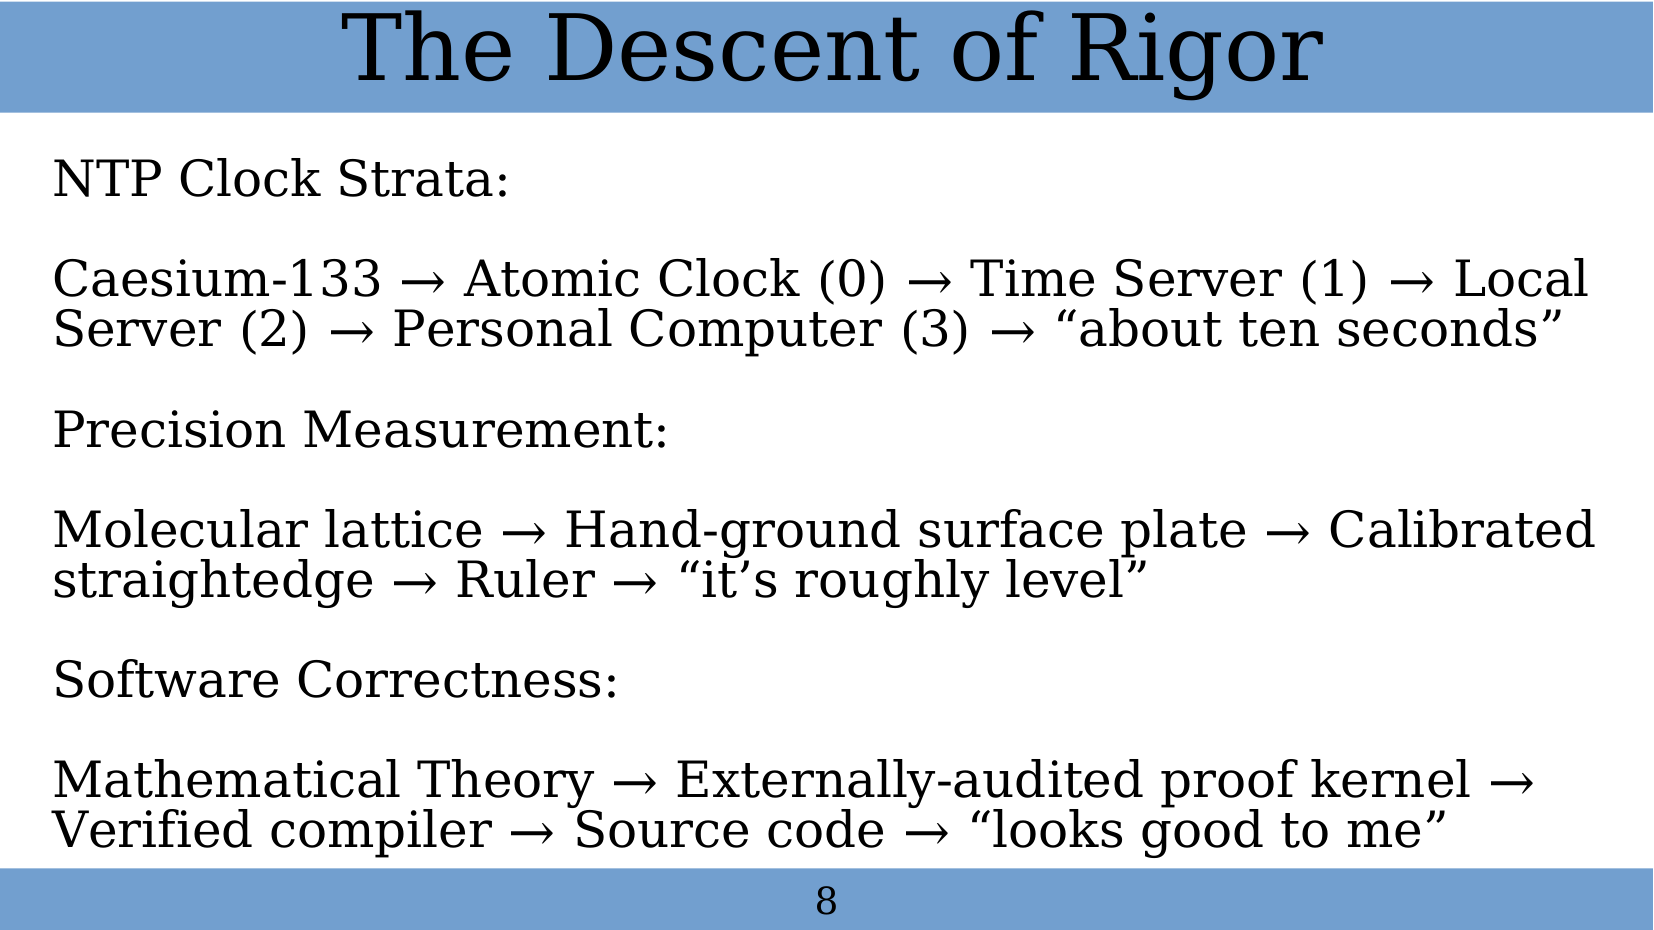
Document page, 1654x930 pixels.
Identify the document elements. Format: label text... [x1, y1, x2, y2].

text_box [0, 868, 1653, 930]
text_box The Descent of Rigor [167, 0, 1498, 107]
text_box NTP Clock Strata: Caesium-133 → Atomic Clock (0) → Time Server (1) → Local Server (2) → Personal Computer (3) → “about ten seconds” Precision Measurement: Molecular lattice → Hand-ground surface plate → Calibrated straightedge → Ruler → “it’s roughly level” Software Correctness: Mathematical Theory → Externally-audited proof kernel → Verified compiler → Source code → “looks good to me” [37, 150, 1651, 866]
title [0, 1, 1653, 113]
text_box 8 [770, 877, 883, 930]
